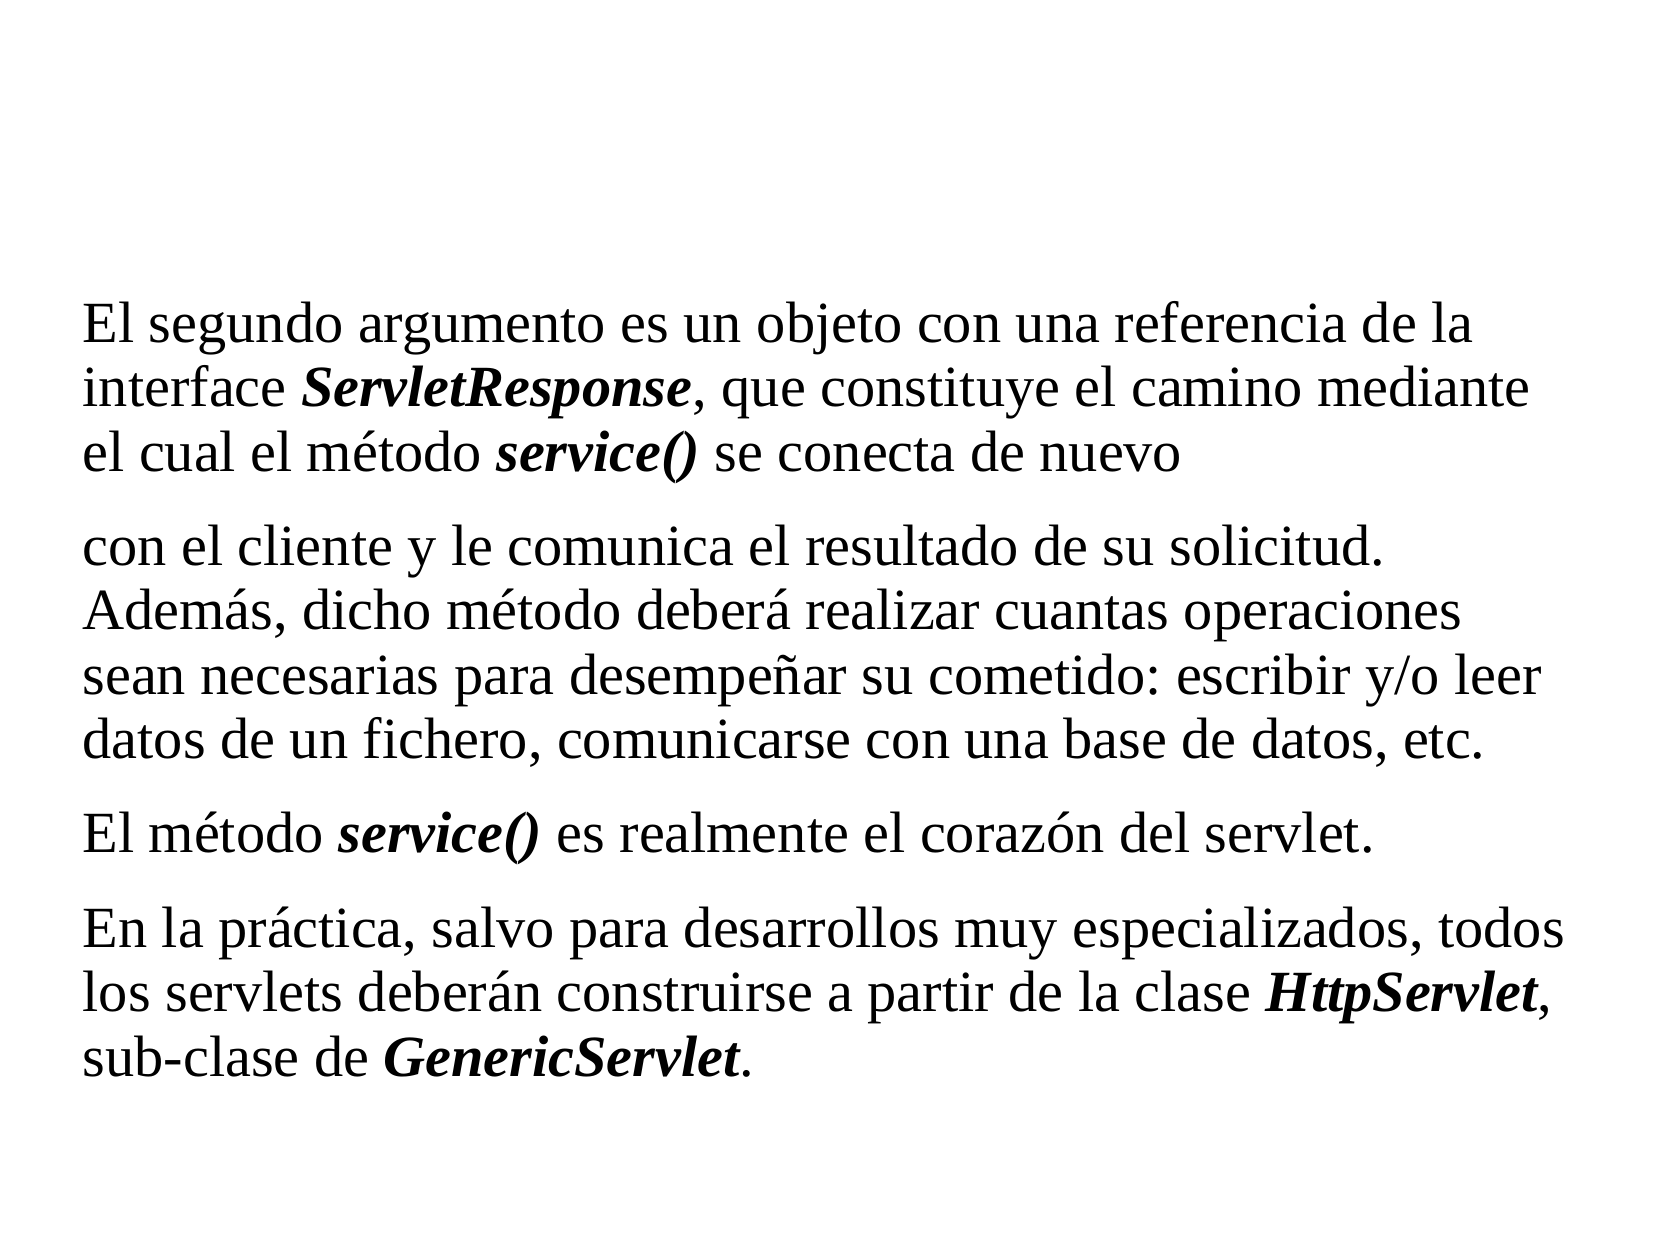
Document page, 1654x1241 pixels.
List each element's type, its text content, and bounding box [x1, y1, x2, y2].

list El segundo argumento es un objeto con una referencia de la interface ServletResponse, que constituye el camino mediante el cual el método service() se conecta de nuevo con el cliente y le comunica el resultado de su solicitud. Además, dicho método deberá realizar cuantas operaciones sean necesarias para desempeñar su cometido: escribir y/o leer datos de un fichero, comunicarse con una base de datos, etc. El método service() es realmente el corazón del servlet. En la práctica, salvo para desarrollos muy especializados, todos los servlets deberán construirse a partir de la clase HttpServlet, sub-clase de GenericServlet. [82, 290, 1571, 1109]
